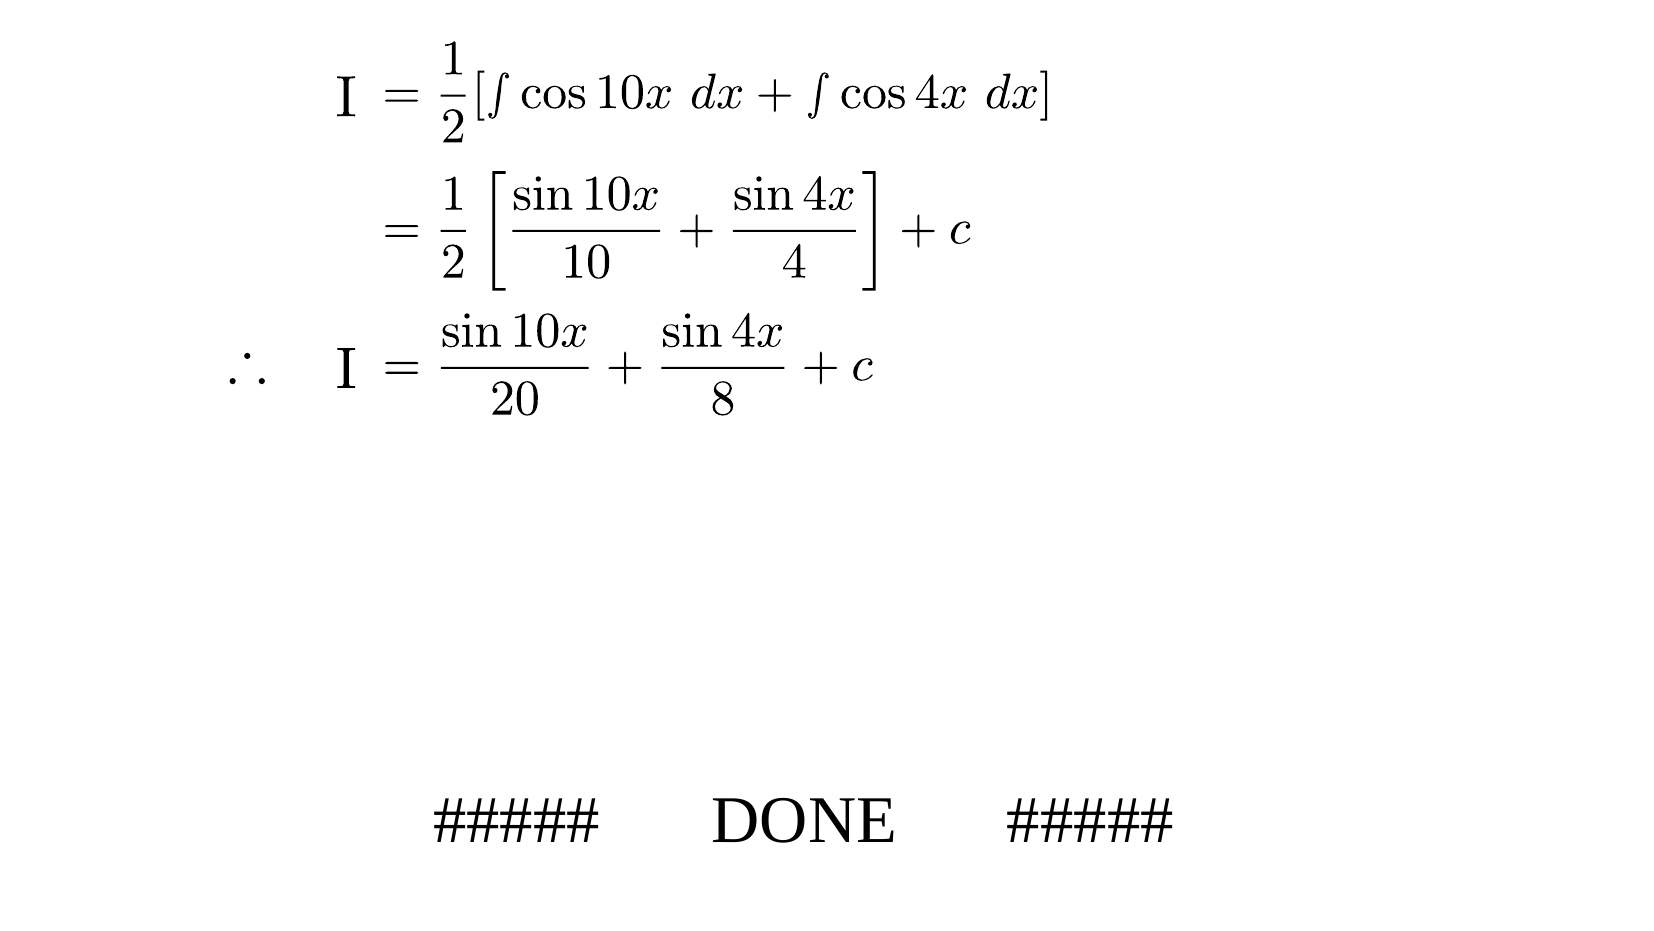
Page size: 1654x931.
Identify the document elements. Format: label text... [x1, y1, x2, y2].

title ##### DONE ##### [47, 37, 1607, 886]
text_box [229, 352, 265, 385]
text_box [384, 41, 1048, 143]
text_box [337, 76, 356, 117]
text_box [337, 348, 356, 388]
text_box [384, 312, 873, 416]
text_box [384, 171, 971, 291]
